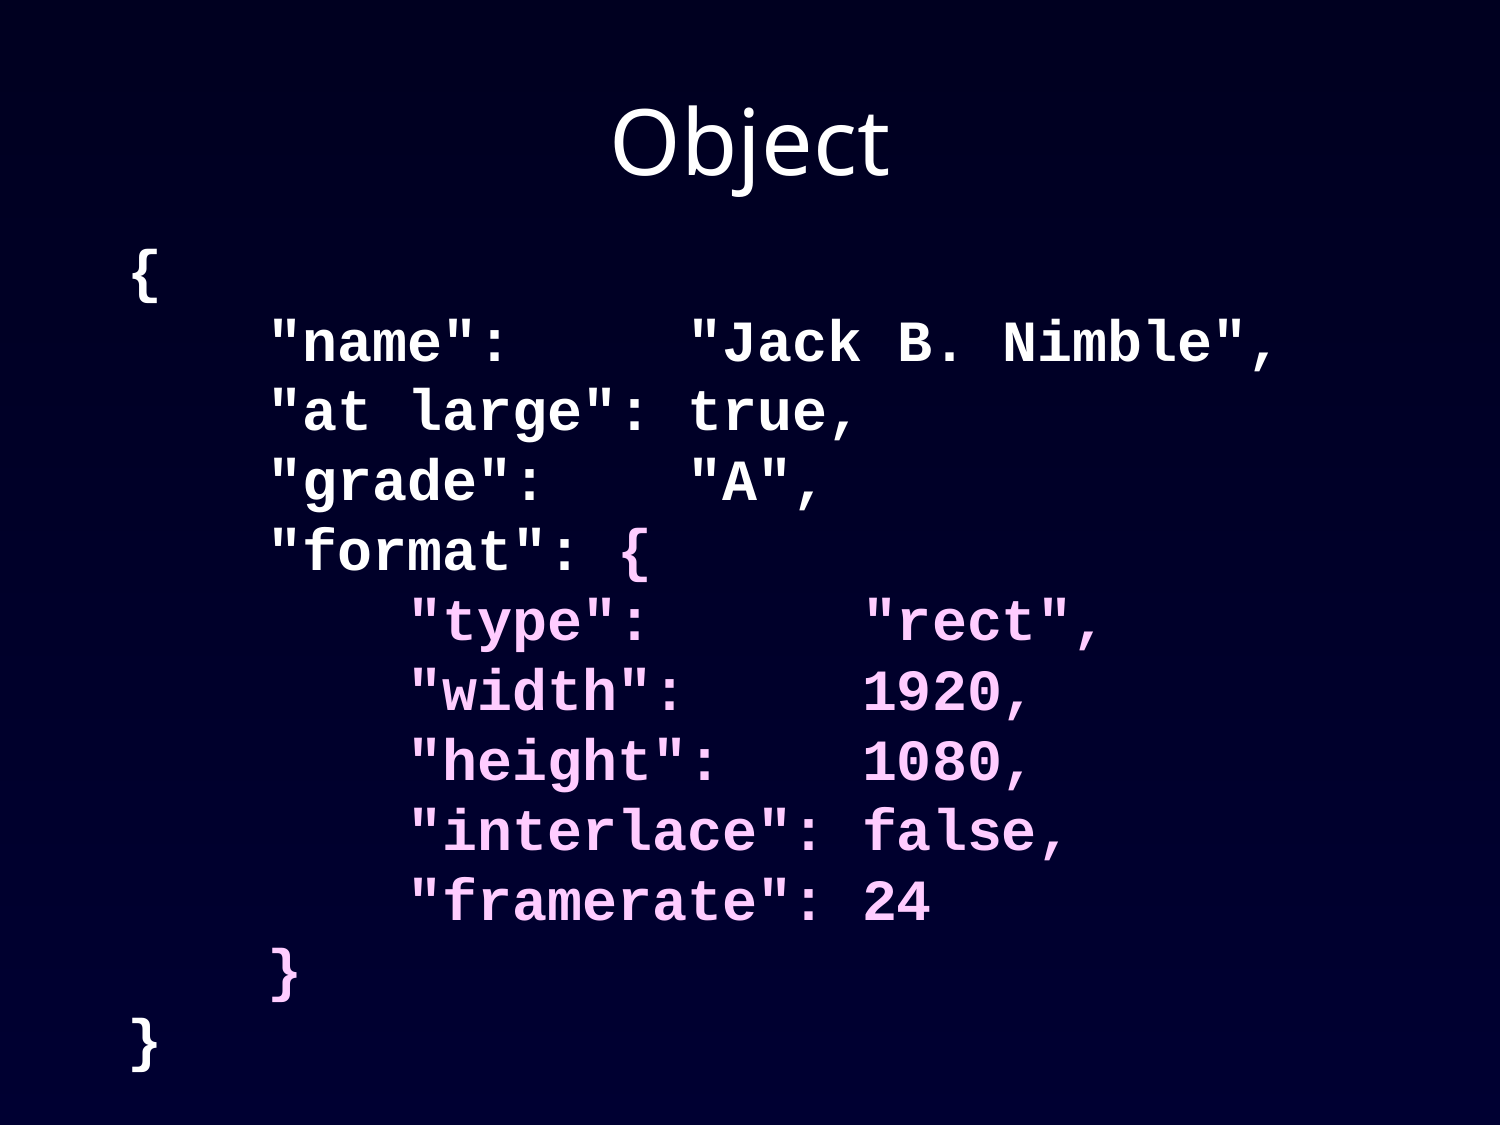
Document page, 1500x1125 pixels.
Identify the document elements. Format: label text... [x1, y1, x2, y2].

title Object [75, 45, 1426, 233]
text_box { "name": "Jack B. Nimble", "at large": true, "grade": "A", "format": { "type": "rect", "width": 1920, "height": 1080, "interlace": false, "framerate": 24 } } [112, 224, 1388, 1081]
